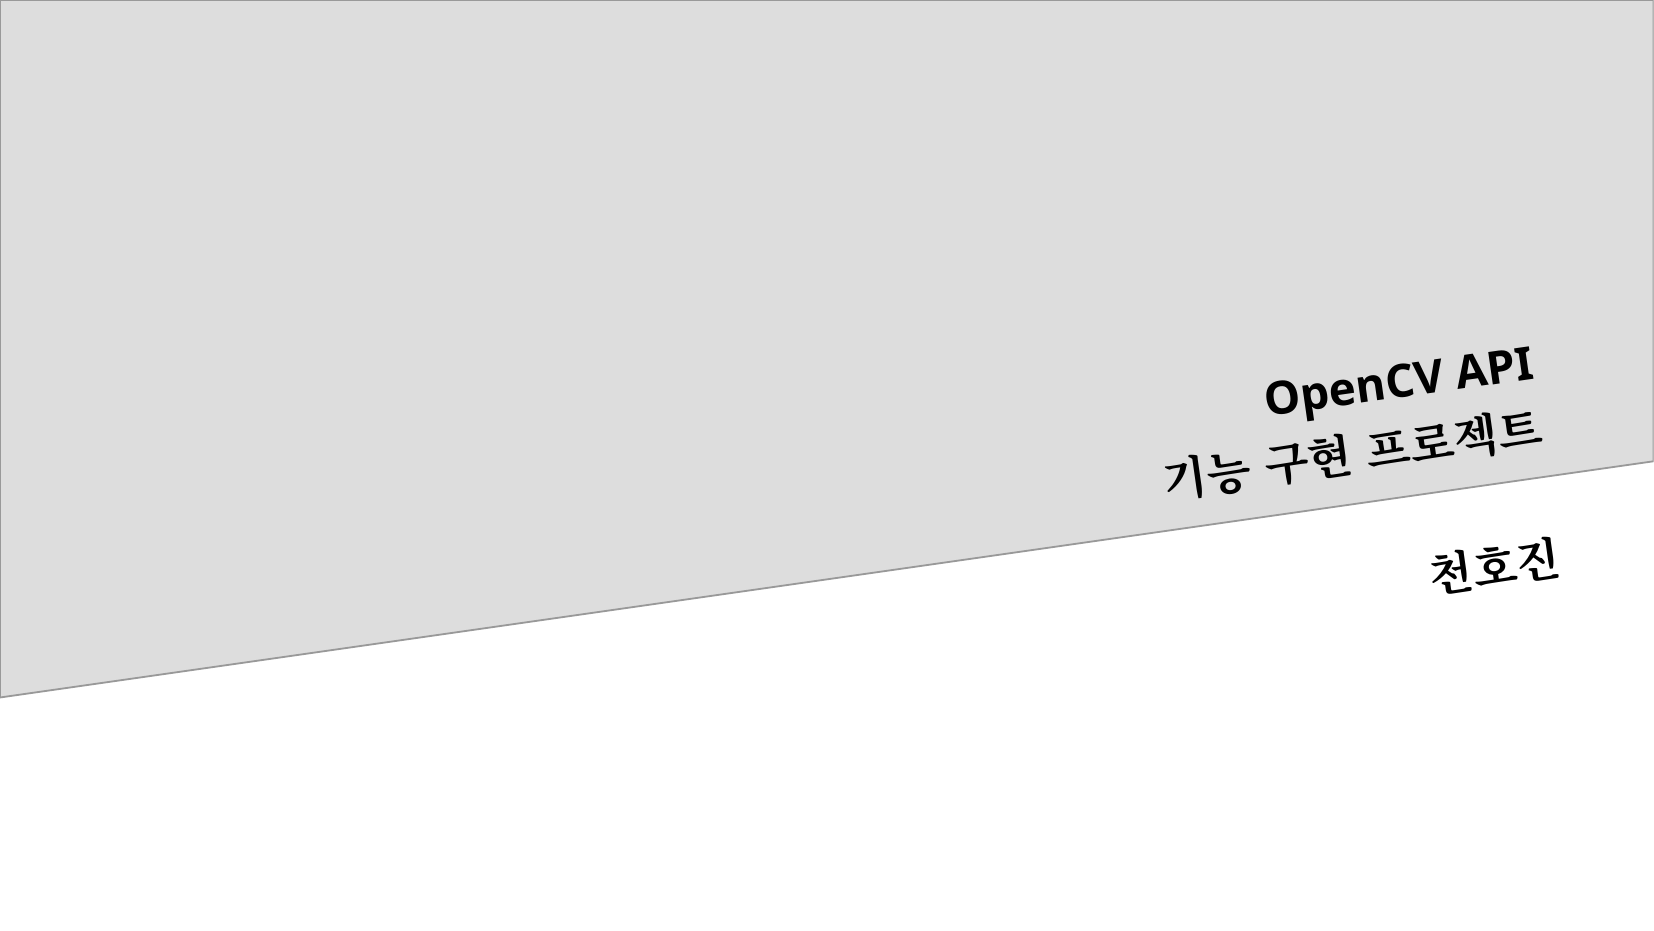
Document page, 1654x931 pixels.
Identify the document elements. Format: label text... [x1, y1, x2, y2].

title OpenCV API 기능 구현 프로젝트 천호진 [65, 328, 1565, 798]
text_box [100, 478, 1546, 782]
